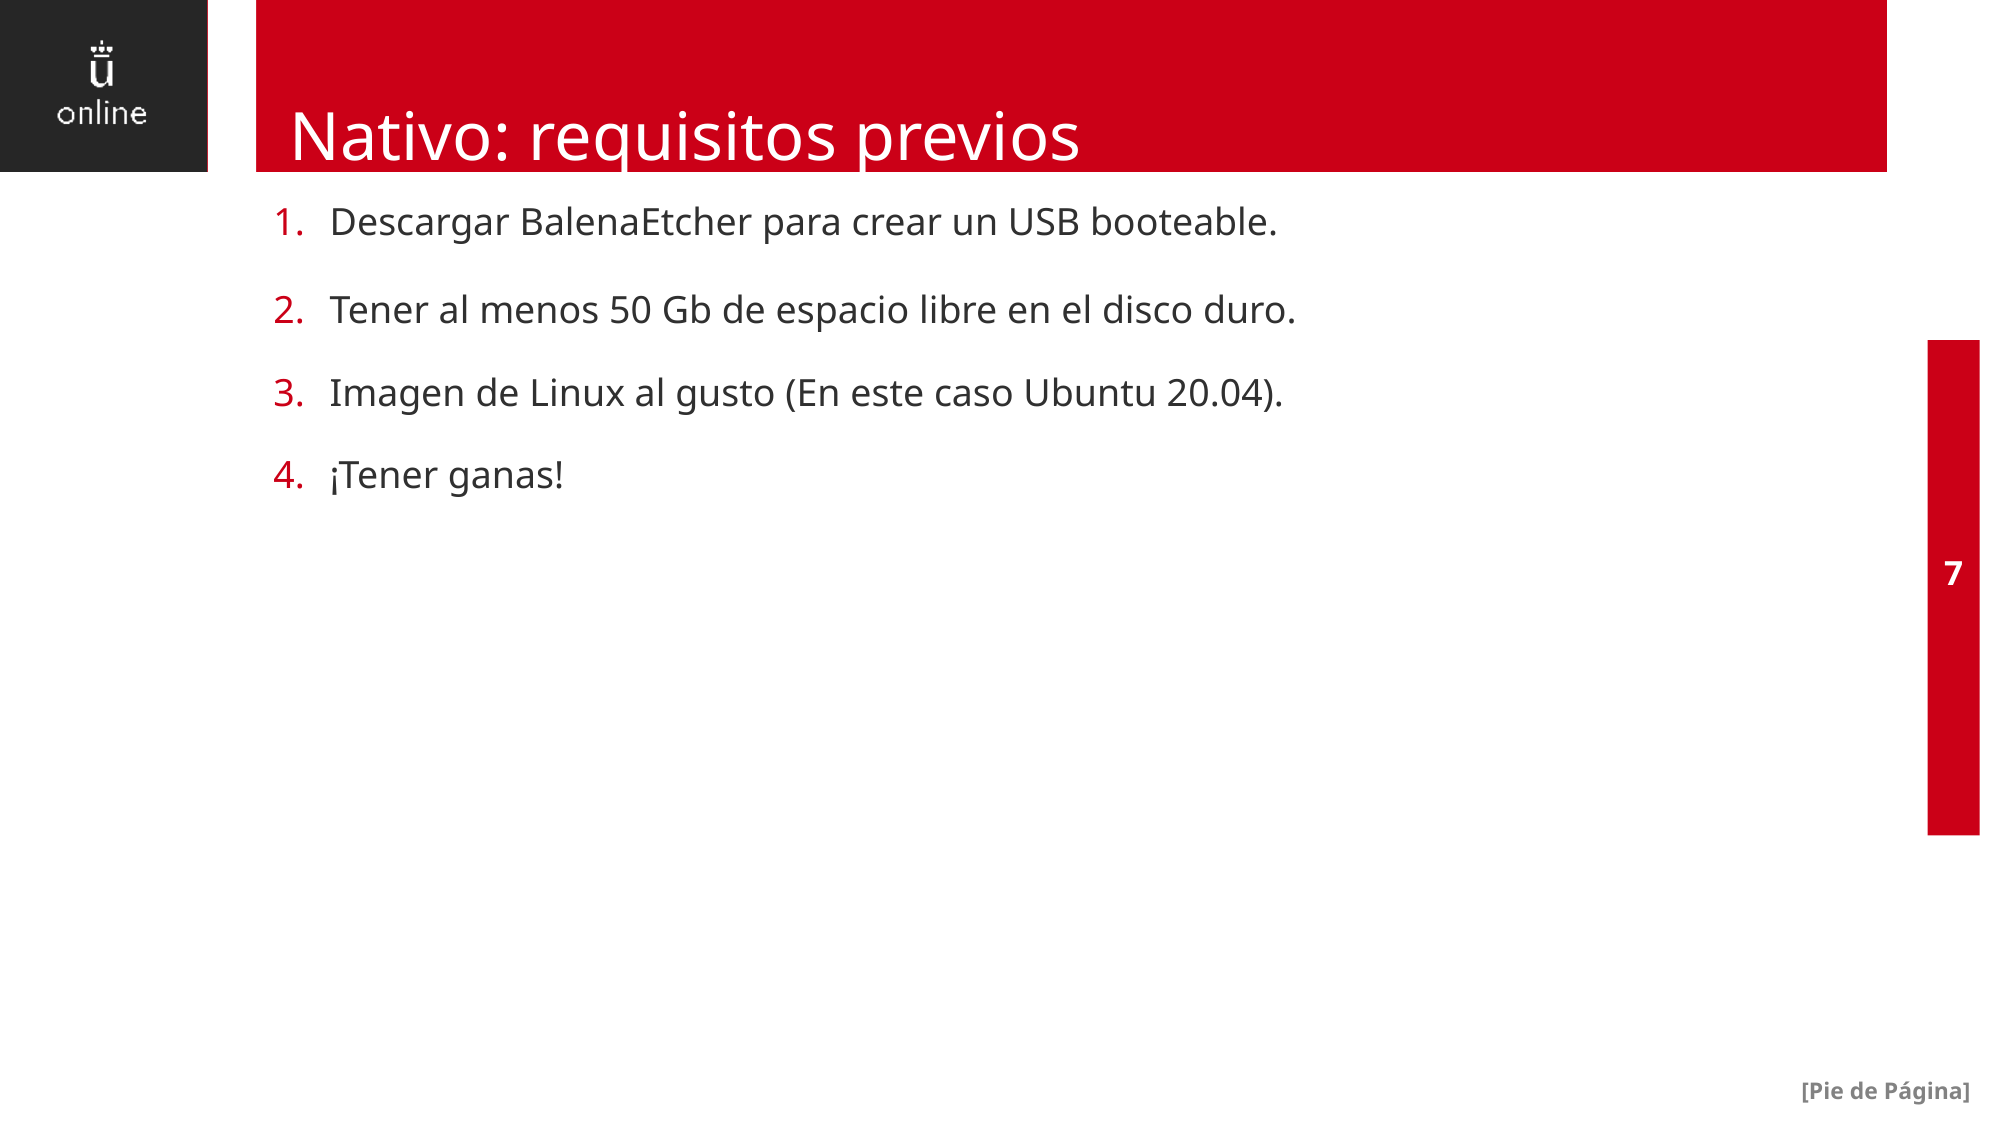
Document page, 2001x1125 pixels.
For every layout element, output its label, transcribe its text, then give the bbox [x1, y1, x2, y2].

list Descargar BalenaEtcher para crear un USB booteable. Tener al menos 50 Gb de espacio libre en el disco duro. Imagen de Linux al gusto (En este caso Ubuntu 20.04). ¡Tener ganas! [258, 190, 1890, 1052]
title Nativo: requisitos previos [274, 9, 1890, 182]
footer [Pie de Página] [671, 1060, 1986, 1121]
slide_number <number> [1898, 544, 2000, 605]
picture [40, 26, 164, 150]
